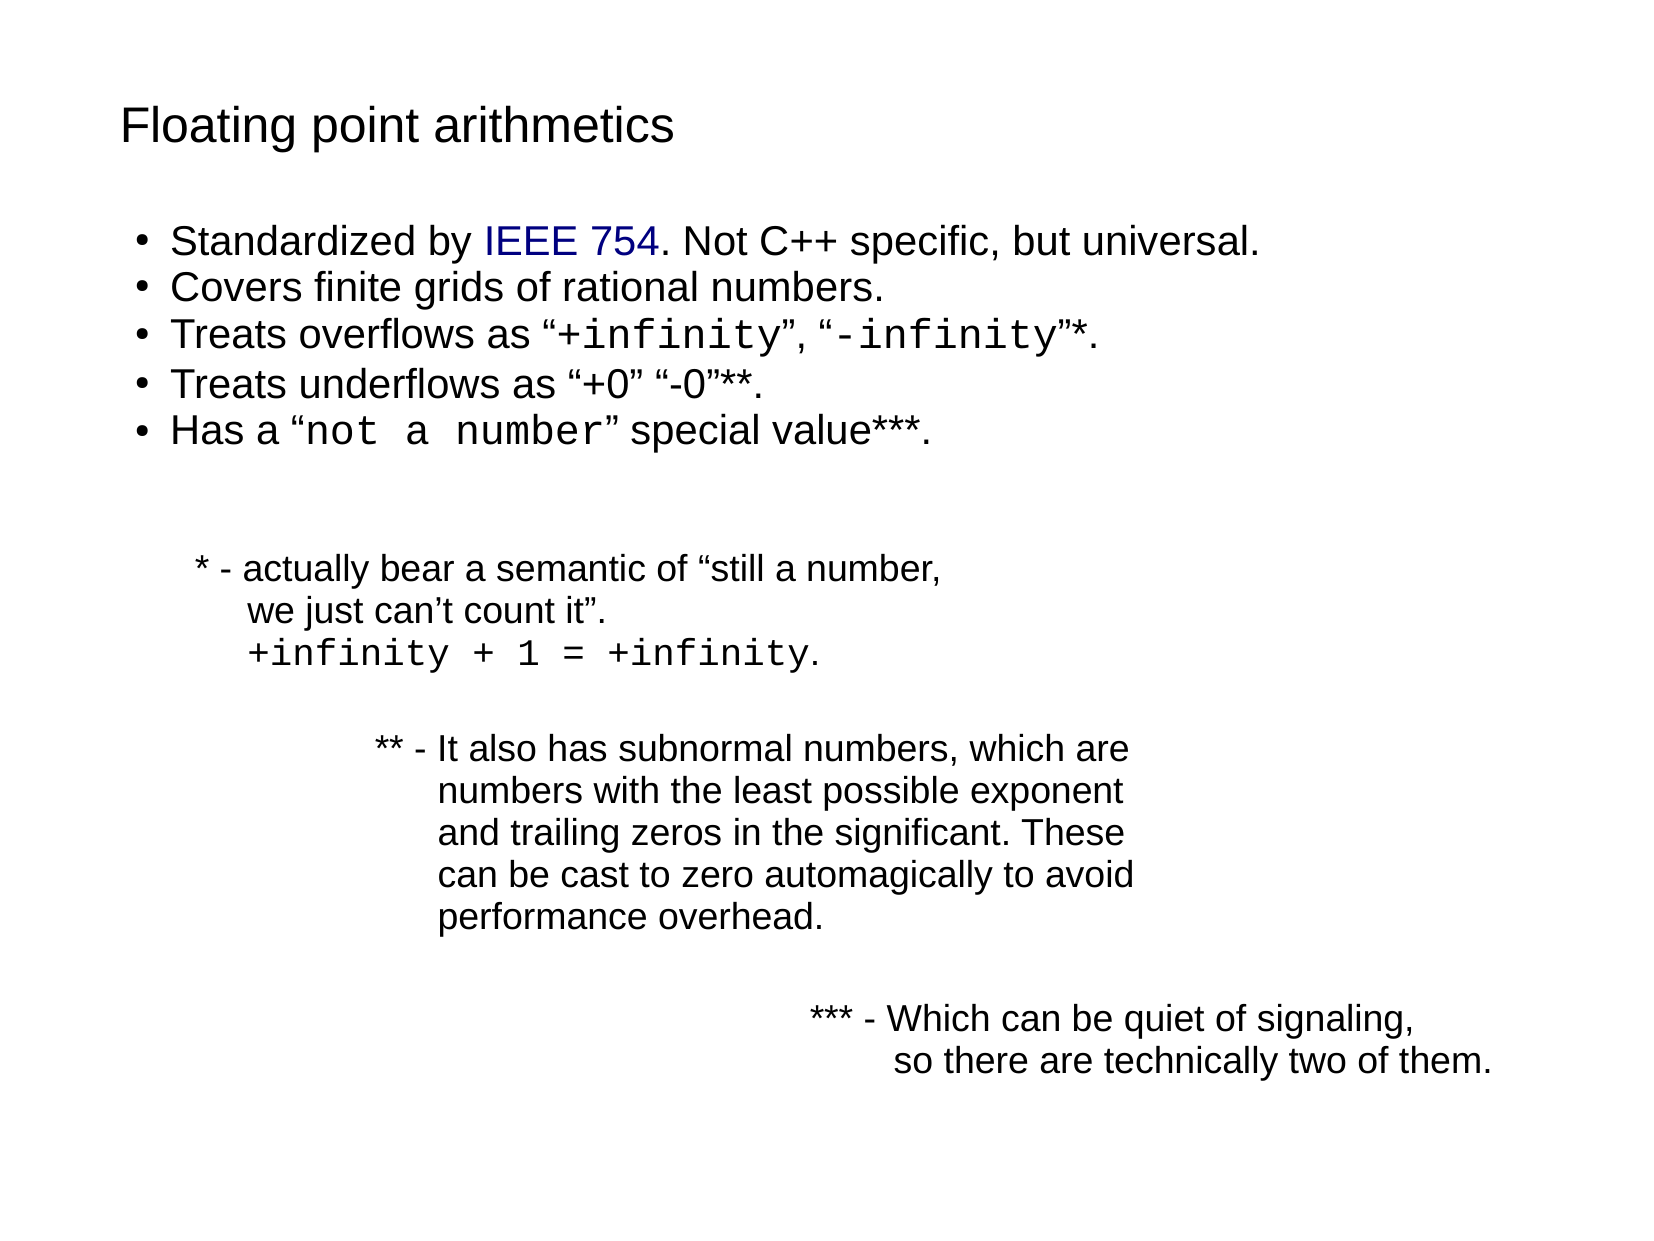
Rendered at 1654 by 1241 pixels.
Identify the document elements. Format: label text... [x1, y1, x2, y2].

text_box *** - Which can be quiet of signaling, so there are technically two of them. [795, 990, 1606, 1141]
text_box Floating point arithmetics [105, 90, 921, 161]
text_box Standardized by IEEE 754. Not C++ specific, but universal. Covers finite grids of rational numbers. Treats overflows as “+infinity”, “-infinity”*. Treats underflows as “+0” “-0”**. Has a “not a number” special value***. [120, 210, 1276, 466]
text_box * - actually bear a semantic of “still a number, we just can’t count it”. +infinity + 1 = +infinity. [180, 540, 991, 691]
text_box ** - It also has subnormal numbers, which are numbers with the least possible exponent and trailing zeros in the significant. These can be cast to zero automagically to avoid performance overhead. [360, 720, 1171, 946]
